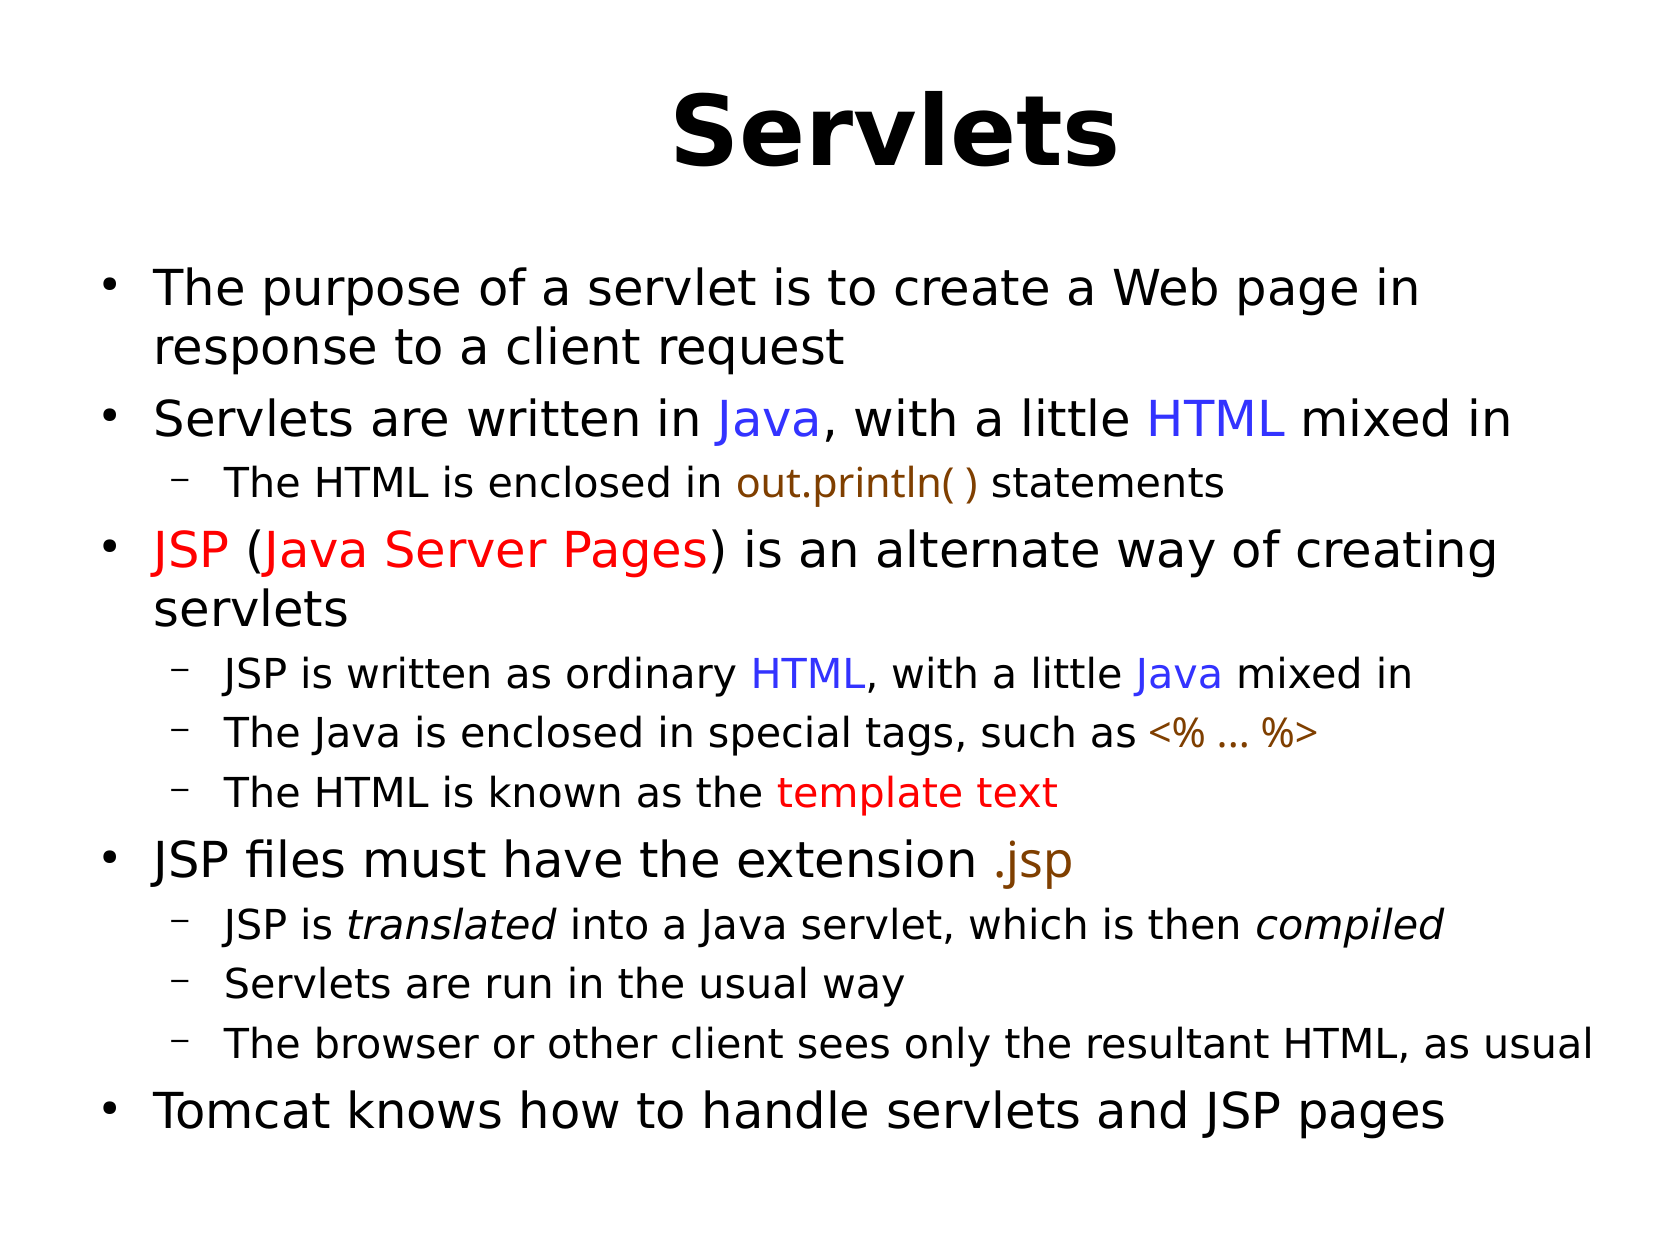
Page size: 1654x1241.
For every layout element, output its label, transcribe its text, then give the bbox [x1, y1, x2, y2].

list The purpose of a servlet is to create a Web page in response to a client request Servlets are written in Java, with a little HTML mixed in The HTML is enclosed in out.println( ) statements JSP (Java Server Pages) is an alternate way of creating servlets JSP is written as ordinary HTML, with a little Java mixed in The Java is enclosed in special tags, such as <% ... %> The HTML is known as the template text JSP files must have the extension .jsp JSP is translated into a Java servlet, which is then compiled Servlets are run in the usual way The browser or other client sees only the resultant HTML, as usual Tomcat knows how to handle servlets and JSP pages [68, 247, 1620, 1199]
title Servlets [220, 41, 1571, 193]
